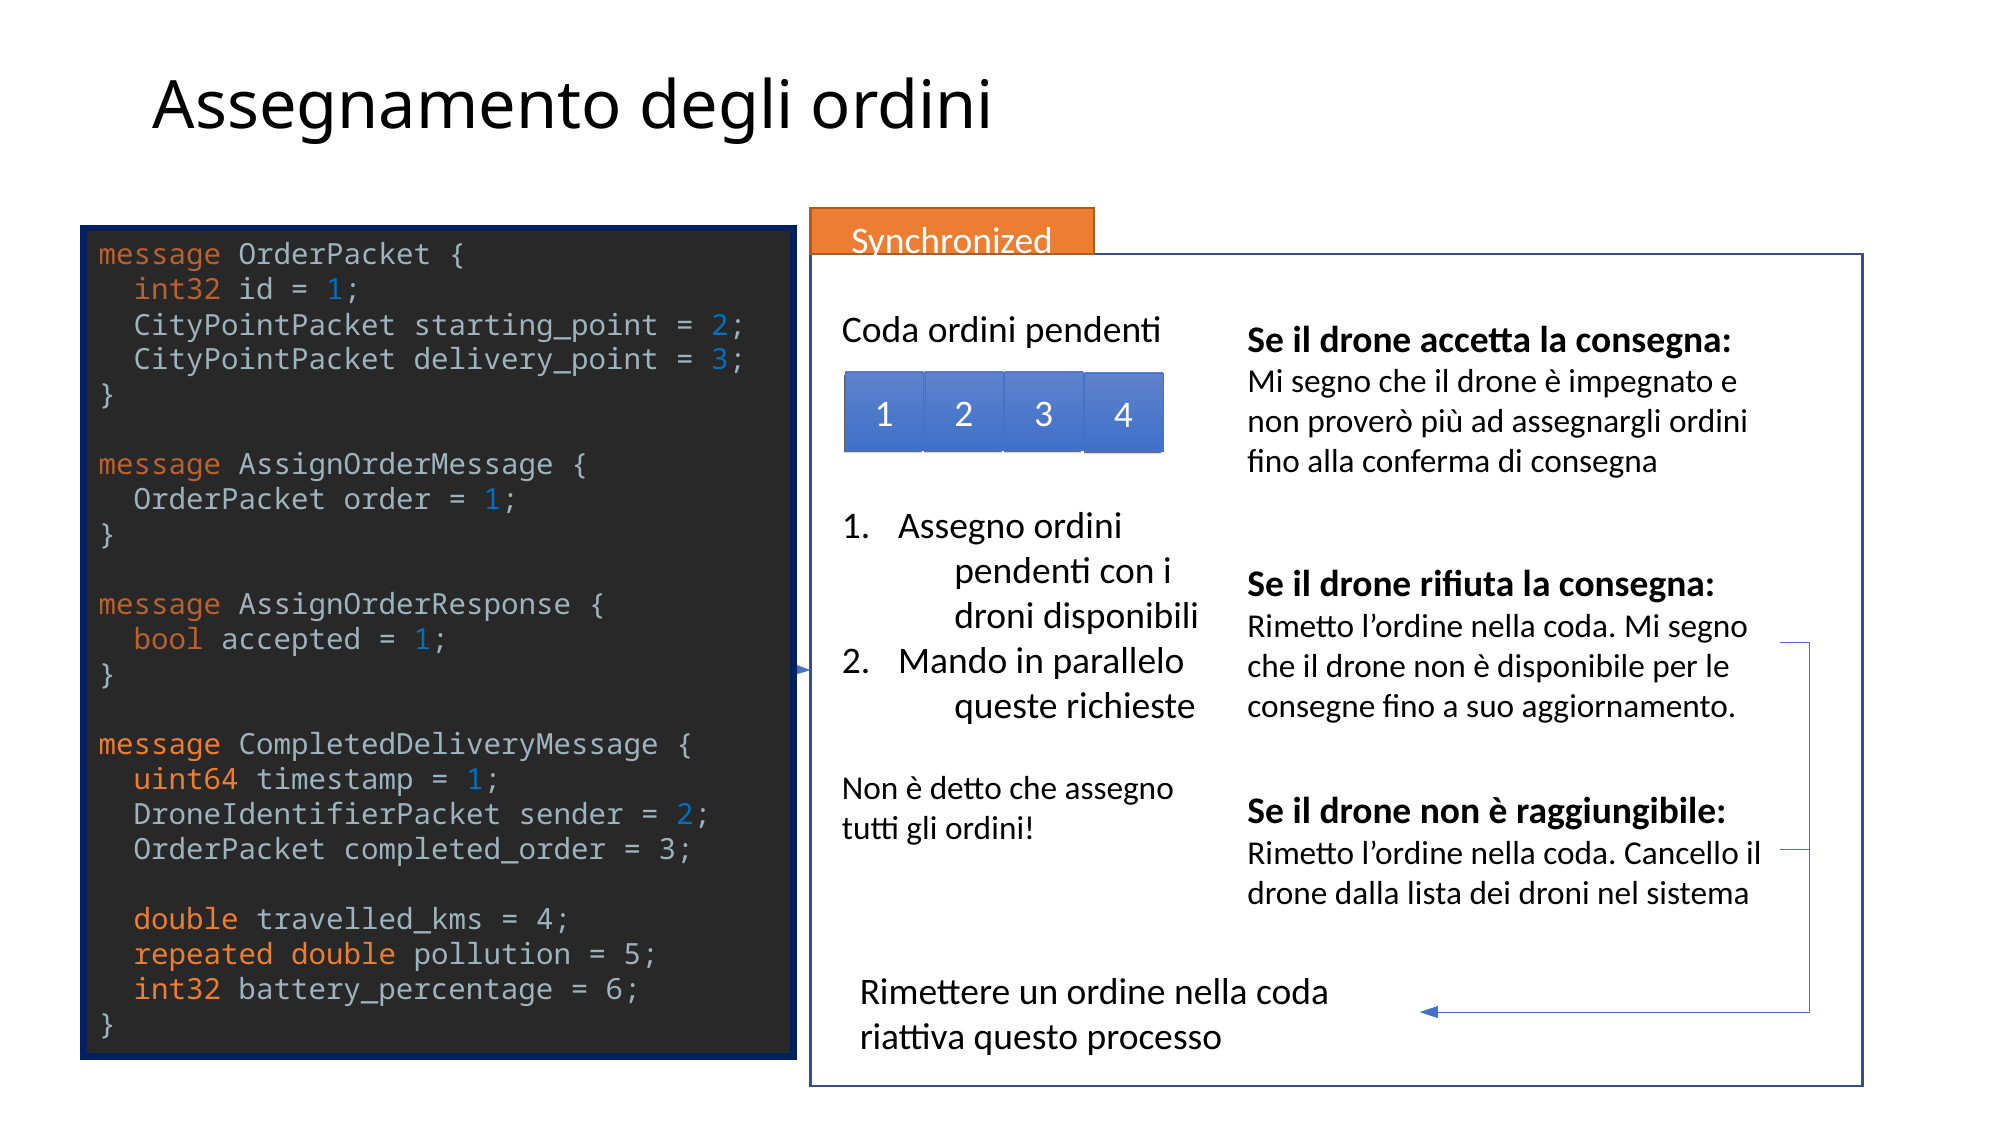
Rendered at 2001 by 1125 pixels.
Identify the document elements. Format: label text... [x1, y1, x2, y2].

text_box Coda ordini pendenti [826, 297, 1182, 358]
text_box 2 [925, 372, 1003, 450]
text_box 1 [845, 372, 923, 450]
text_box 4 [1084, 373, 1163, 451]
text_box message OrderPacket { int32 id = 1; CityPointPacket starting_point = 2; CityPointPacket delivery_point = 3; } message AssignOrderMessage { OrderPacket order = 1; } message AssignOrderResponse { bool accepted = 1; } message CompletedDeliveryMessage { uint64 timestamp = 1; DroneIdentifierPacket sender = 2; OrderPacket completed_order = 3; double travelled_kms = 4; repeated double pollution = 5; int32 battery_percentage = 6; } [83, 228, 794, 1057]
text_box Assegno ordini pendenti con i droni disponibili Mando in parallelo queste richieste Non è detto che assegno tutti gli ordini! [826, 494, 1251, 858]
text_box Rimettere un ordine nella coda riattiva questo processo [844, 959, 1421, 1066]
text_box Se il drone accetta la consegna: Mi segno che il drone è impegnato e non proverò più ad assegnargli ordini fino alla conferma di consegna [1232, 307, 1781, 489]
text_box Se il drone non è raggiungibile: Rimetto l’ordine nella coda. Cancello il drone dalla lista dei droni nel sistema [1232, 778, 1781, 921]
text_box Synchronized [811, 208, 1094, 254]
title Assegnamento degli ordini [137, 59, 1434, 155]
text_box 3 [1004, 372, 1083, 450]
text_box Se il drone rifiuta la consegna: Rimetto l’ordine nella coda. Mi segno che il drone non è disponibile per le consegne fino a suo aggiornamento. [1232, 551, 1781, 734]
